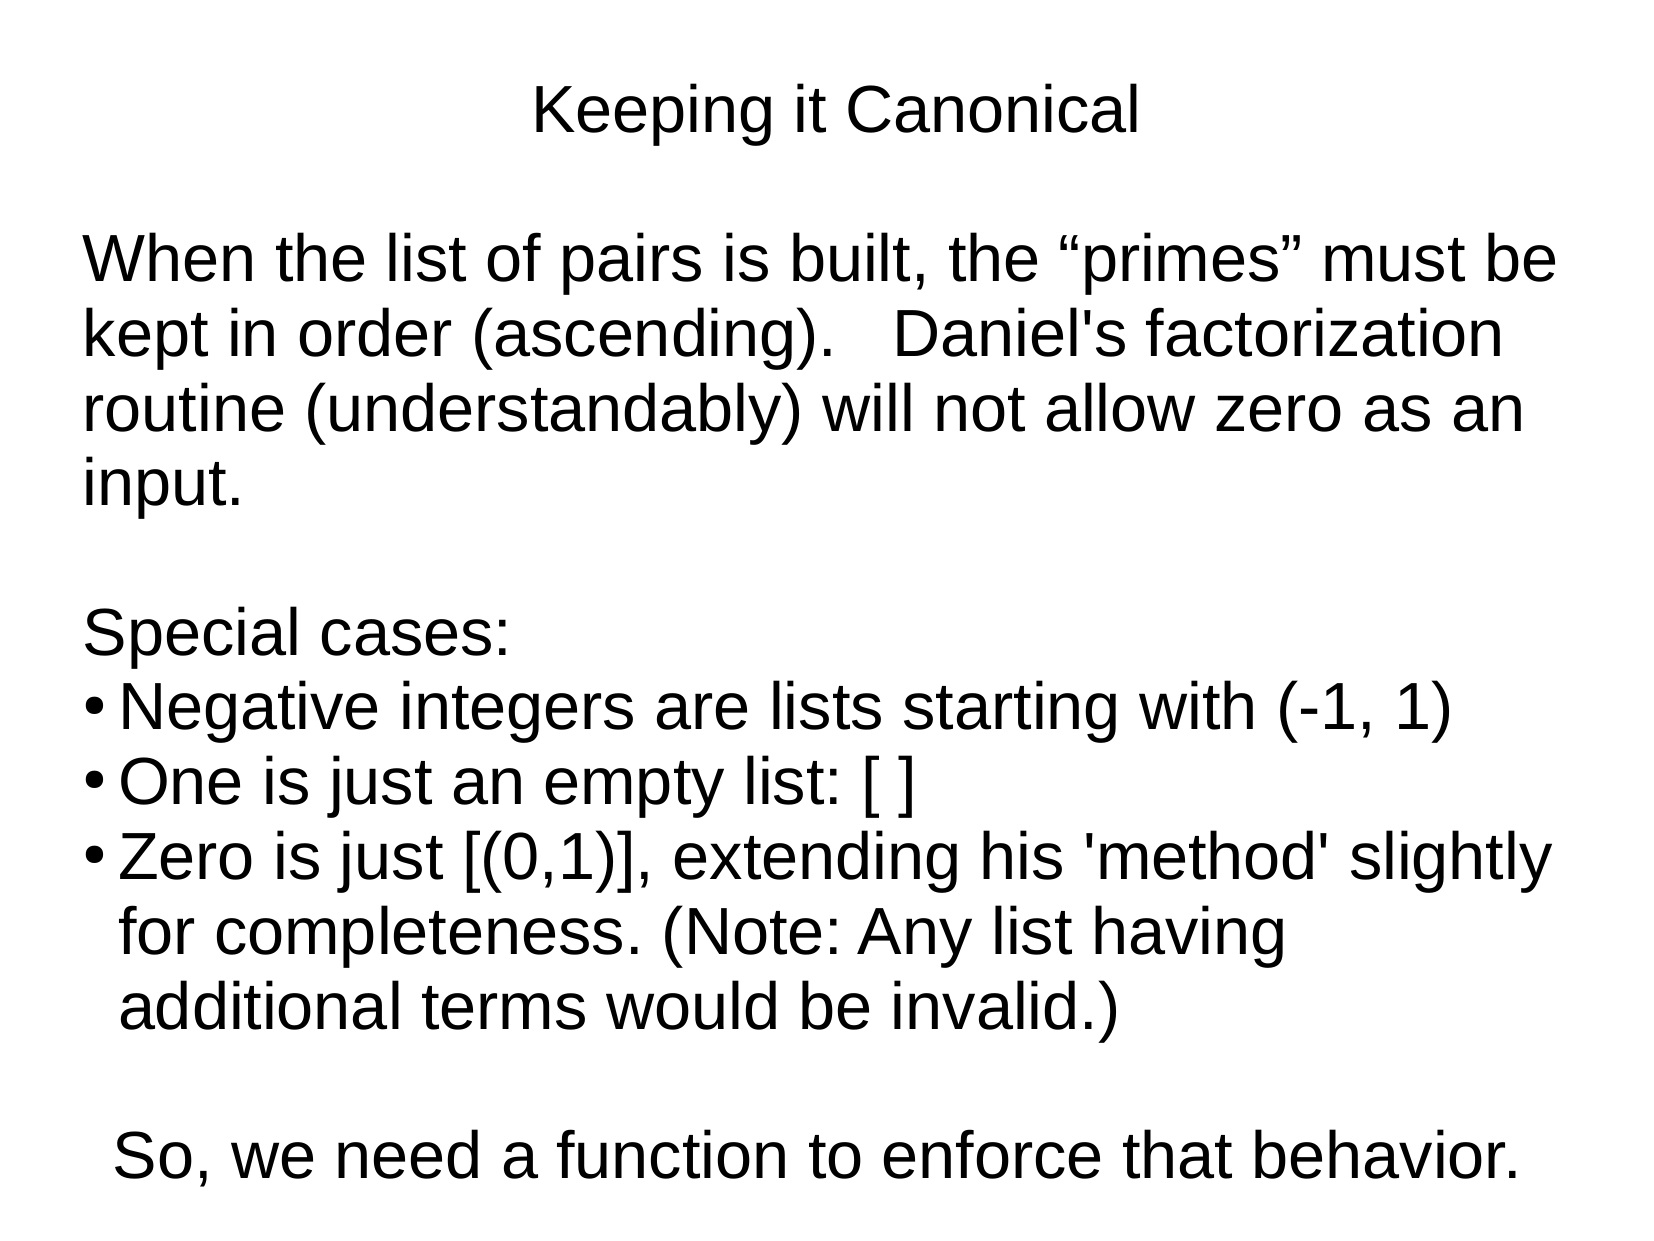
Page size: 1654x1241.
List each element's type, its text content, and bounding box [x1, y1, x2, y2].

subtitle Keeping it Canonical When the list of pairs is built, the “primes” must be kept in order (ascending). Daniel's factorization routine (understandably) will not allow zero as an input. Special cases: Negative integers are lists starting with (-1, 1) One is just an empty list: [ ] Zero is just [(0,1)], extending his 'method' slightly for completeness. (Note: Any list having additional terms would be invalid.) So, we need a function to enforce that behavior. [82, 49, 1591, 1216]
